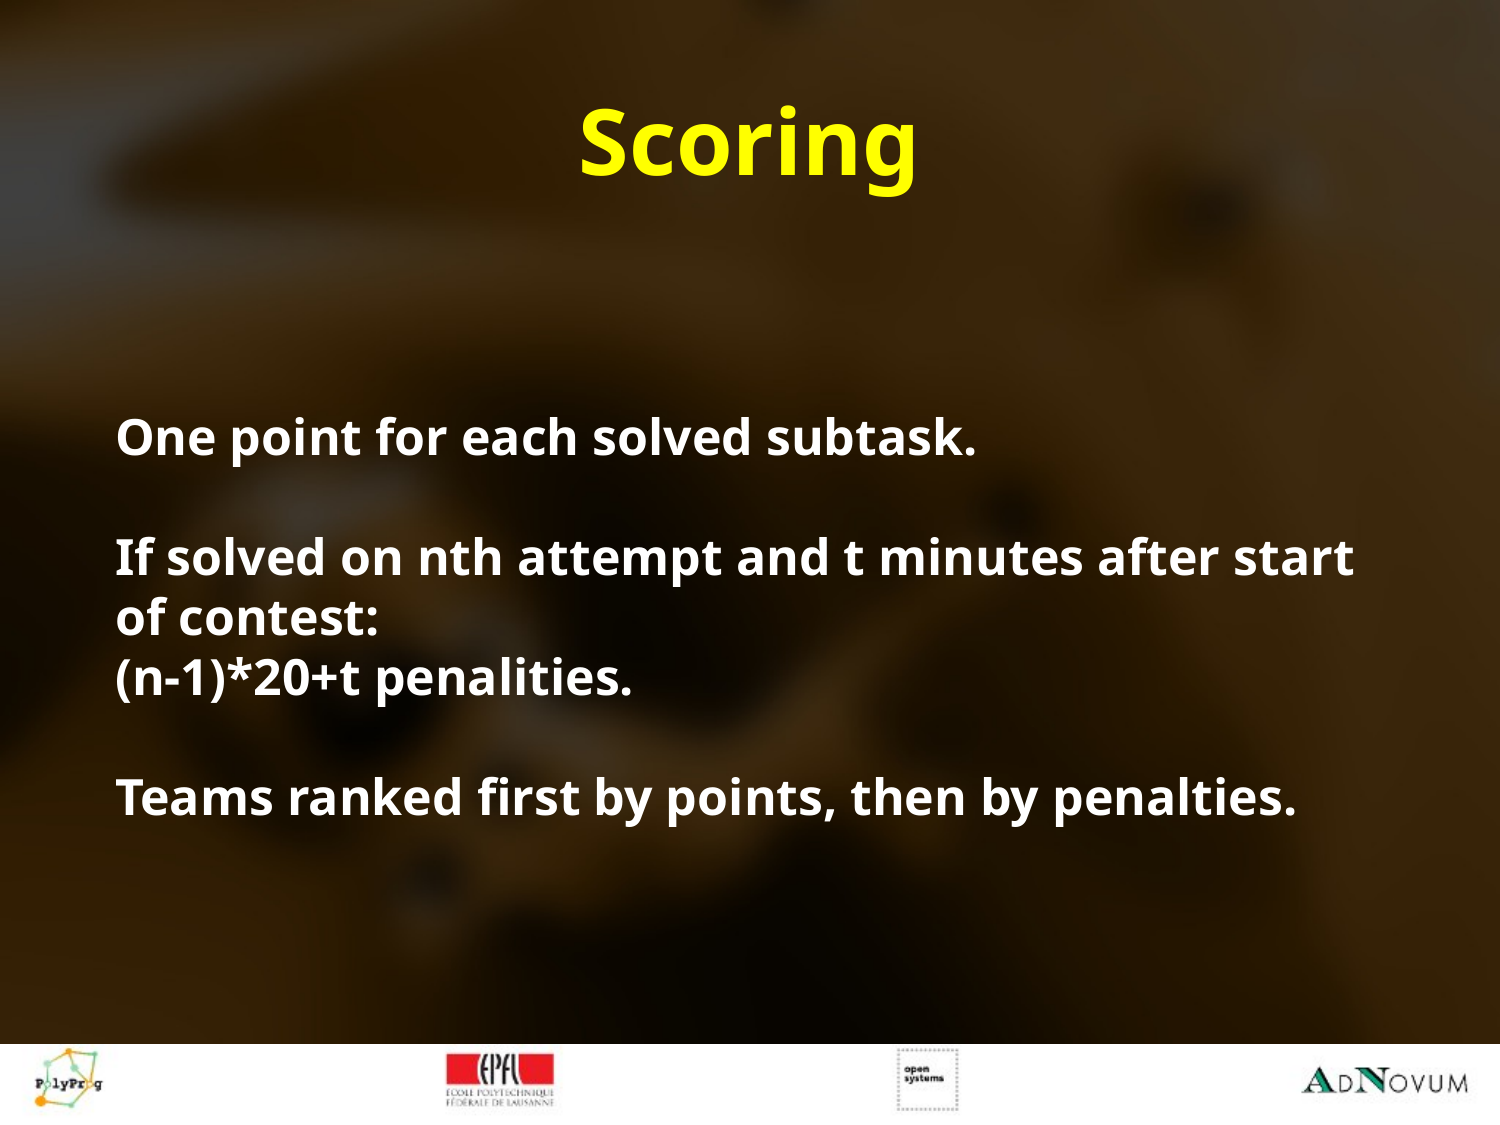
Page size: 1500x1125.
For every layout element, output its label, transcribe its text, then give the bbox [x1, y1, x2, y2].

picture [0, 0, 1500, 1120]
title Scoring [75, 45, 1425, 233]
text_box One point for each solved subtask. If solved on nth attempt and t minutes after start of contest: (n-1)*20+t penalities. Teams ranked first by points, then by penalties. [100, 361, 1424, 870]
